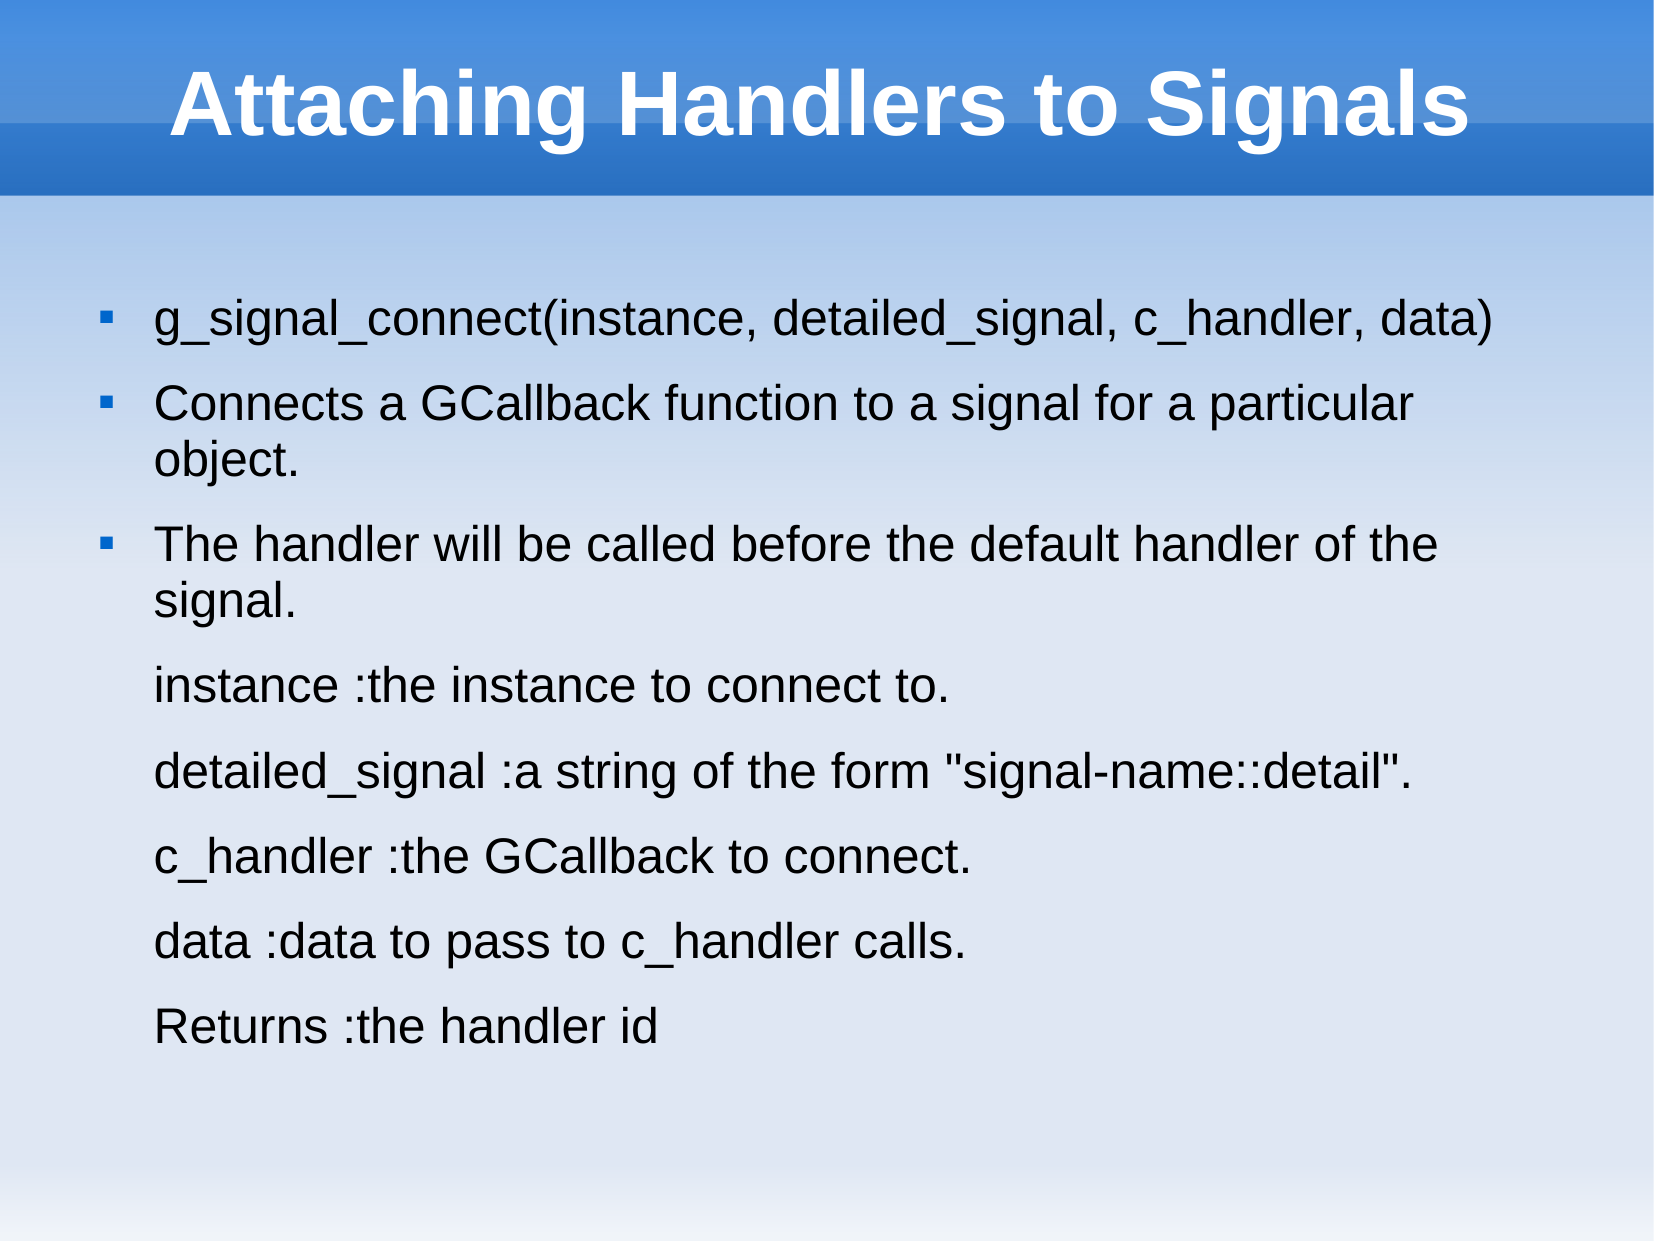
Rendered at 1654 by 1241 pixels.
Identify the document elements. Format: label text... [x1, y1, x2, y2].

picture [0, 0, 1654, 1241]
title Attaching Handlers to Signals [76, 7, 1565, 200]
list g_signal_connect(instance, detailed_signal, c_handler, data) Connects a GCallback function to a signal for a particular object. The handler will be called before the default handler of the signal. instance :the instance to connect to. detailed_signal :a string of the form "signal-name::detail". c_handler :the GCallback to connect. data :data to pass to c_handler calls. Returns :the handler id [82, 290, 1571, 1094]
